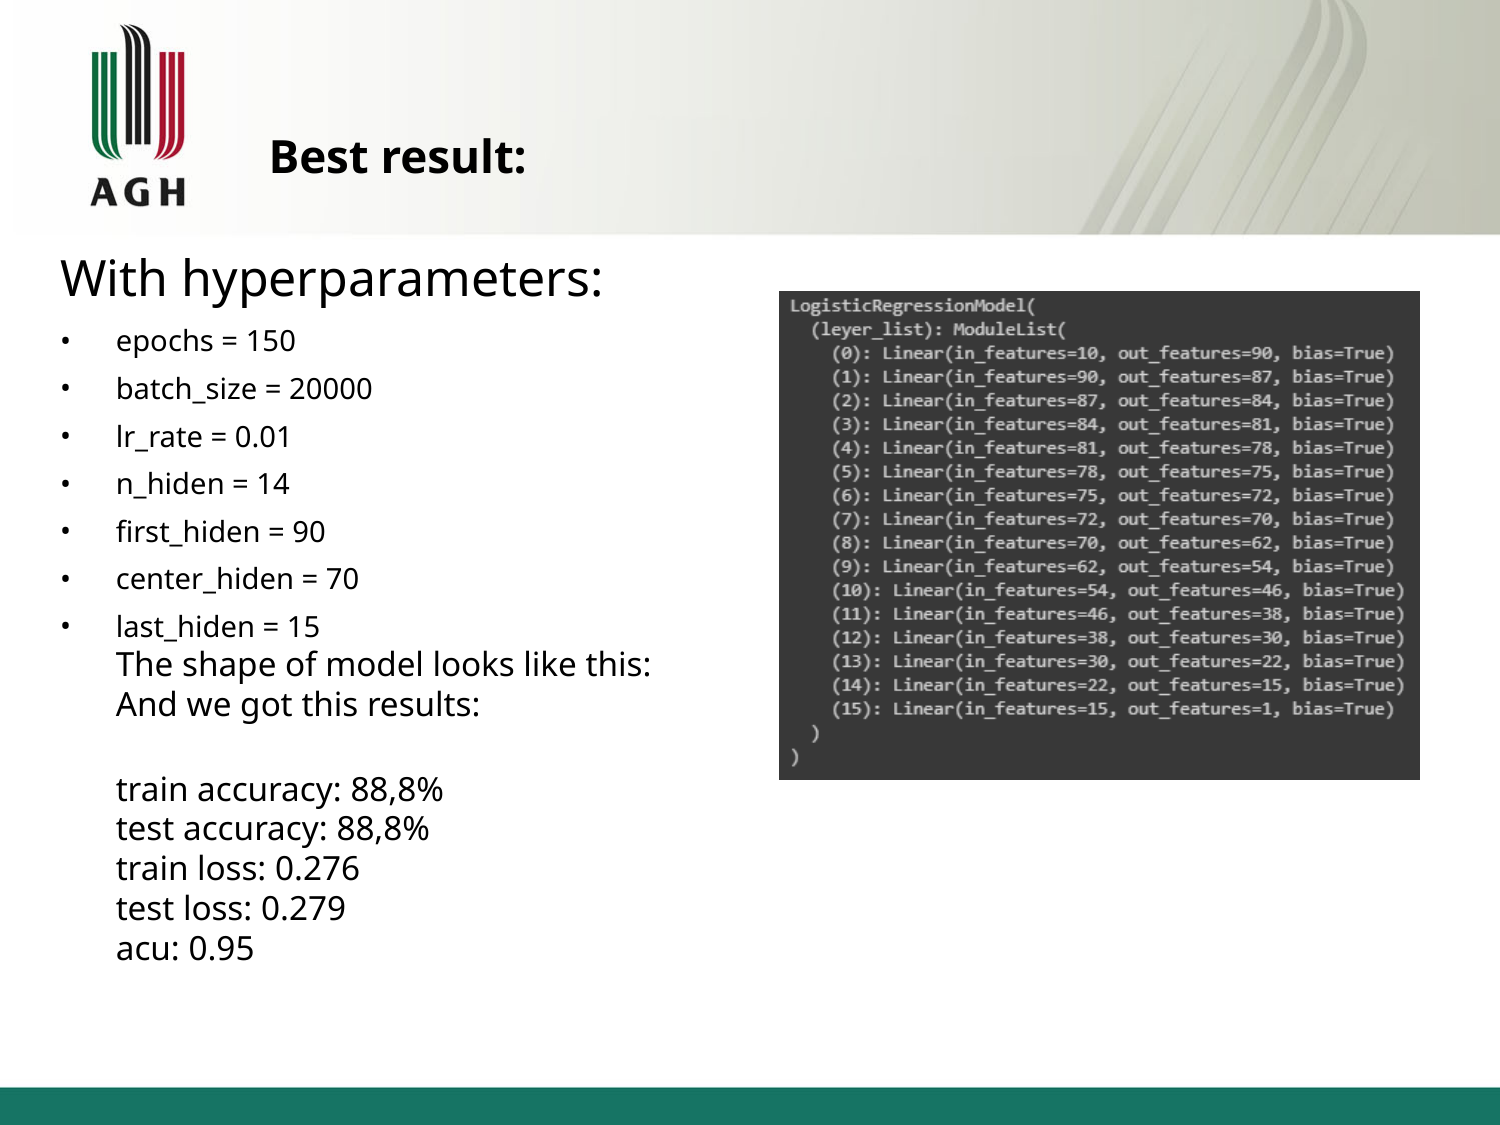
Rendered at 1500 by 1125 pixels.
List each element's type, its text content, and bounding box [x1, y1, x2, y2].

text_box Best result: [253, 119, 1425, 191]
text_box With hyperparameters: [45, 239, 660, 315]
picture [0, 0, 1500, 1125]
text_box epochs = 150 batch_size = 20000 lr_rate = 0.01 n_hiden = 14 first_hiden = 90 center_hiden = 70 last_hiden = 15 The shape of model looks like this: And we got this results: train accuracy: 88,8% test accuracy: 88,8% train loss: 0.276 test loss: 0.279 acu: 0.95 [44, 314, 754, 1065]
